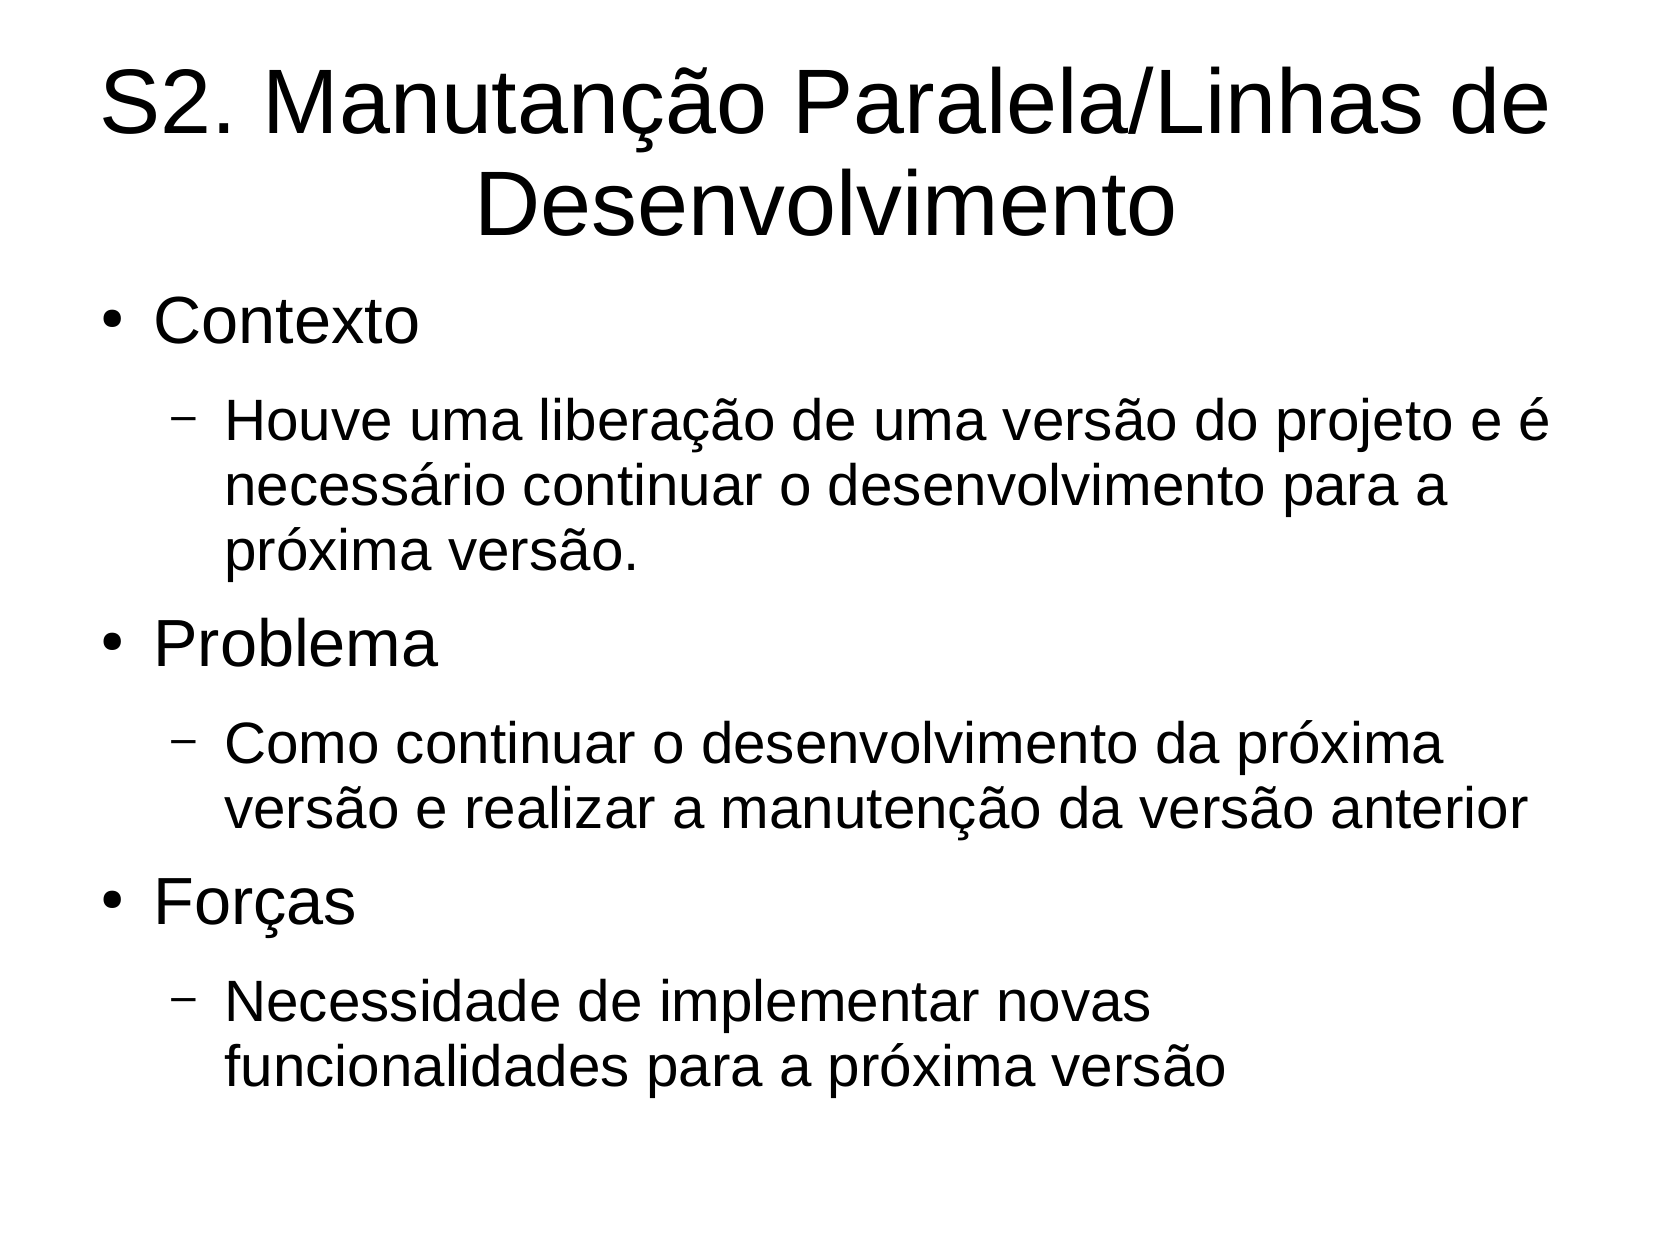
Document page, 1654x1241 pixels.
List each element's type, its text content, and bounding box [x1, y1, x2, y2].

list Contexto Houve uma liberação de uma versão do projeto e é necessário continuar o desenvolvimento para a próxima versão. Problema Como continuar o desenvolvimento da próxima versão e realizar a manutenção da versão anterior Forças Necessidade de implementar novas funcionalidades para a próxima versão [82, 283, 1571, 1111]
title S2. Manutanção Paralela/Linhas de Desenvolvimento [82, 49, 1571, 257]
